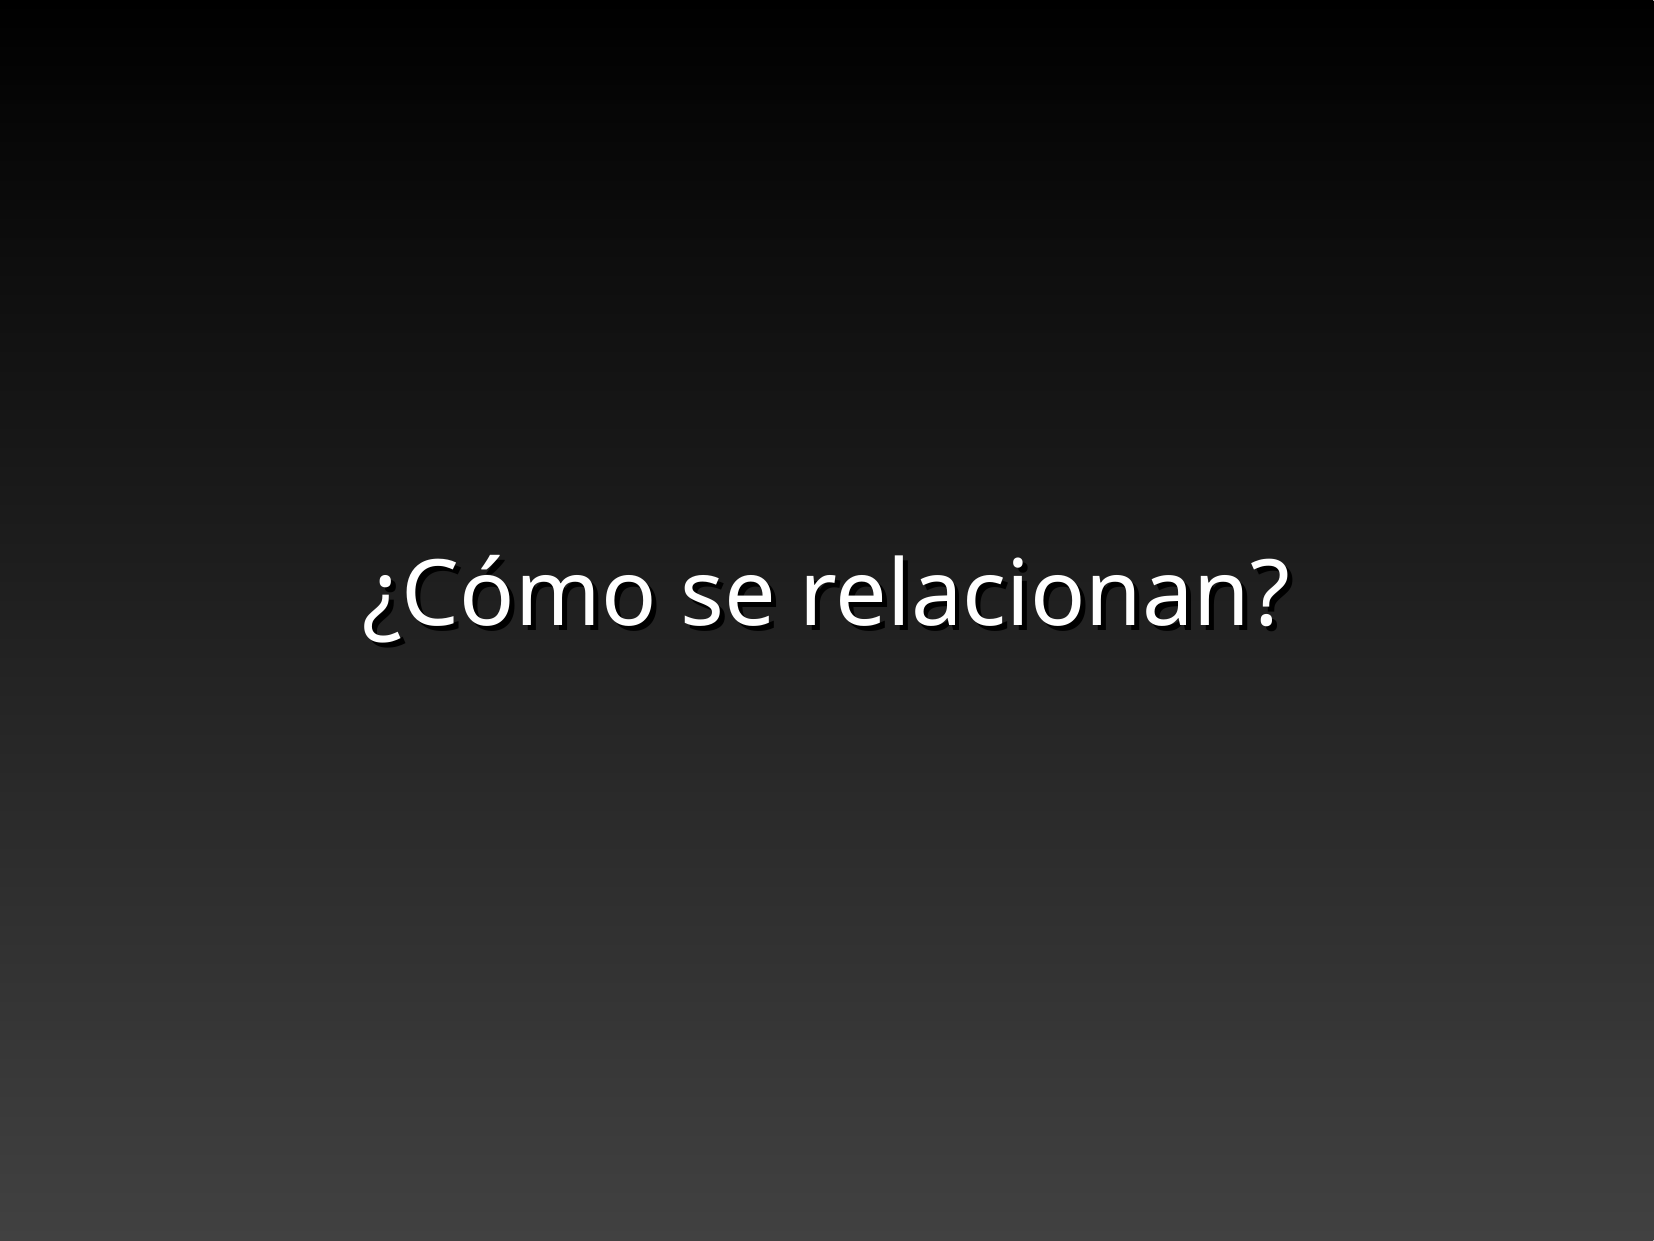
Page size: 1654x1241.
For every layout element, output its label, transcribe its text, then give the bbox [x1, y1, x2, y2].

title ¿Cómo se relacionan? [82, 493, 1571, 687]
